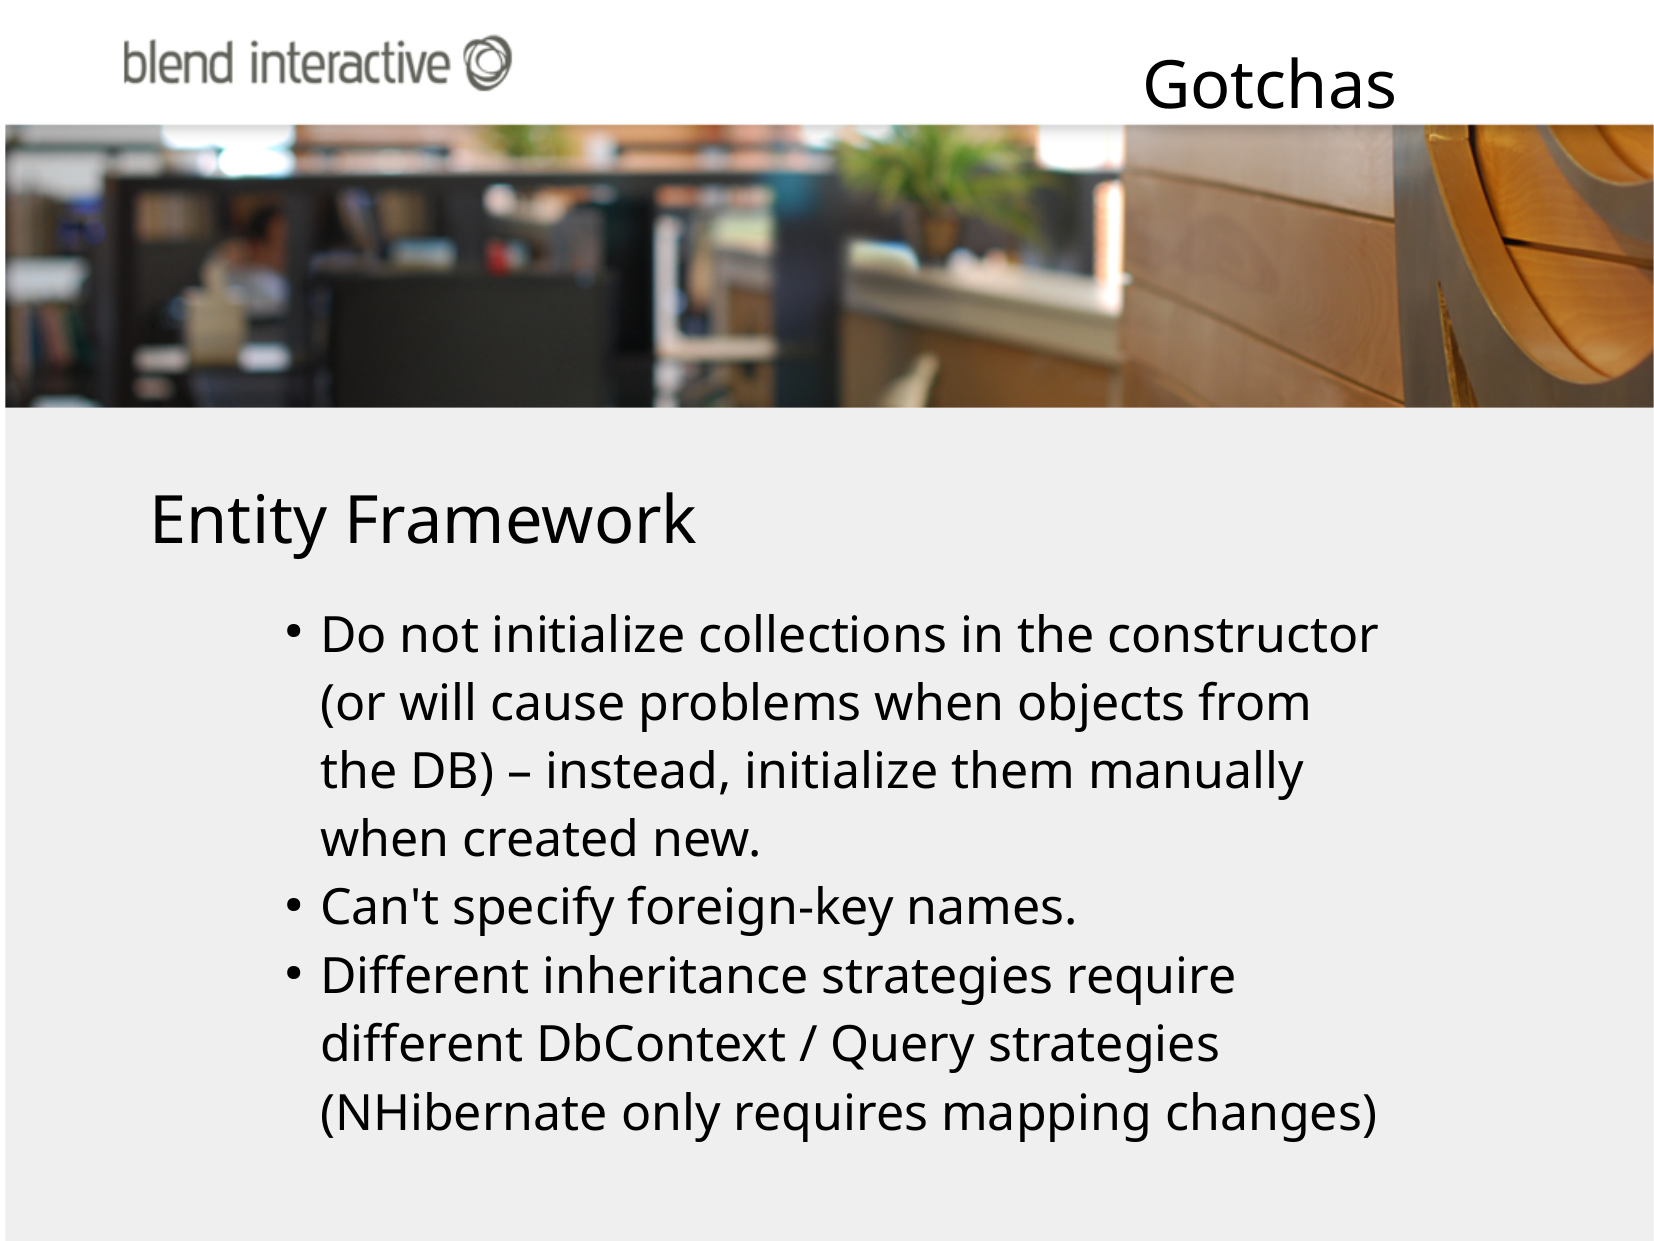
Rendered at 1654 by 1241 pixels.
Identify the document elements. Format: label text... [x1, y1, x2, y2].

picture [5, 4, 1654, 1241]
text_box Gotchas [1127, 30, 1389, 125]
text_box Entity Framework [135, 465, 665, 561]
text_box Do not initialize collections in the constructor (or will cause problems when objects from the DB) – instead, initialize them manually when created new. Can't specify foreign-key names. Different inheritance strategies require different DbContext / Query strategies (NHibernate only requires mapping changes) [270, 591, 1411, 1186]
